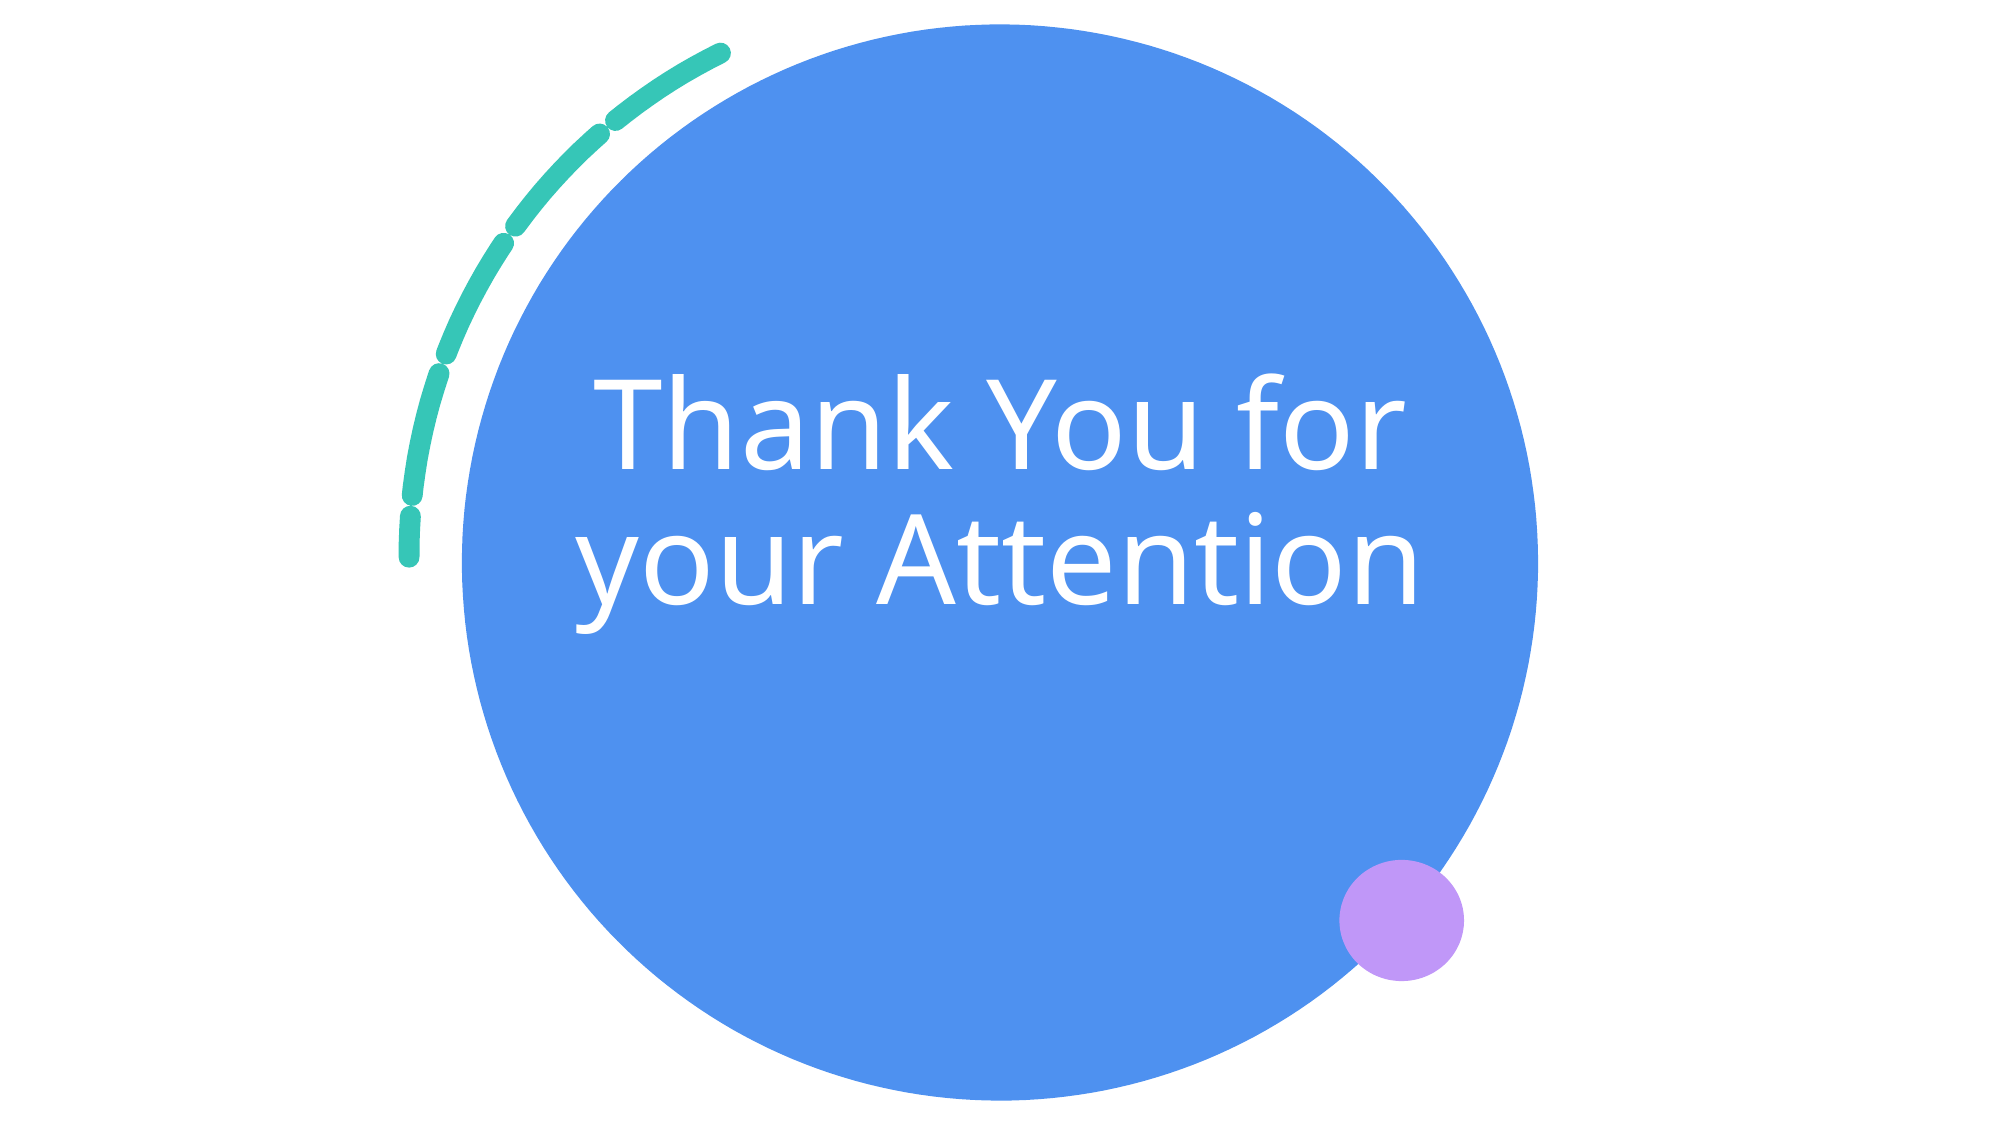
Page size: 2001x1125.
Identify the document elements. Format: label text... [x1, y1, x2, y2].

title Thank You for your Attention [544, 326, 1457, 739]
